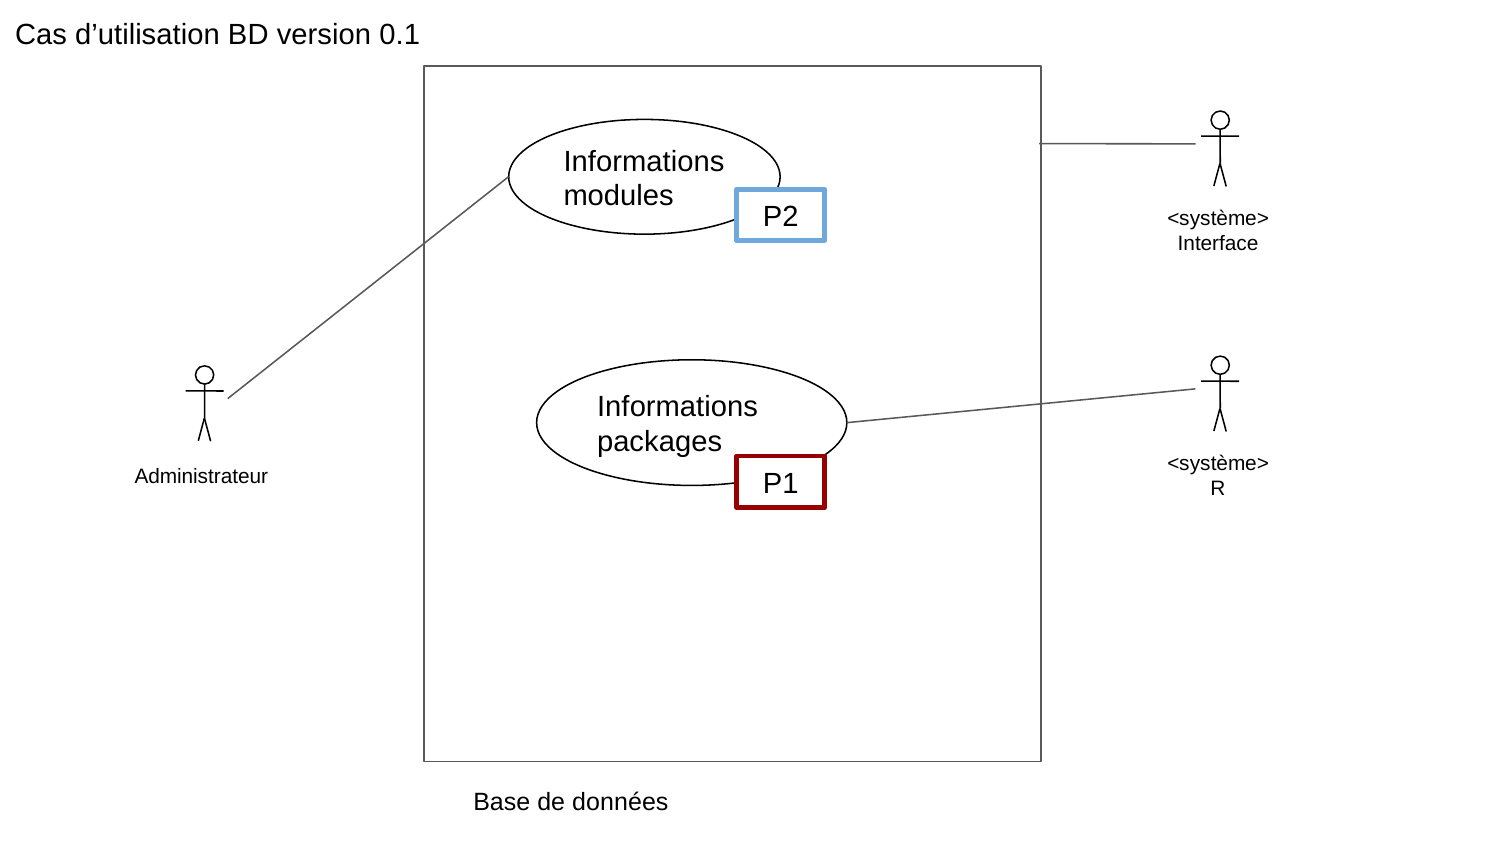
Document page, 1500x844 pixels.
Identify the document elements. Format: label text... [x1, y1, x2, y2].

text_box Informations modules [508, 119, 781, 235]
text_box Base de données [458, 770, 862, 818]
text_box Administrateur [108, 451, 294, 498]
text_box Cas d’utilisation BD version 0.1 [0, 0, 531, 66]
text_box P1 [736, 456, 825, 508]
text_box Informations packages [536, 359, 847, 486]
text_box <système> R [1134, 441, 1302, 508]
text_box P2 [736, 189, 825, 241]
text_box <système> Interface [1134, 196, 1302, 263]
